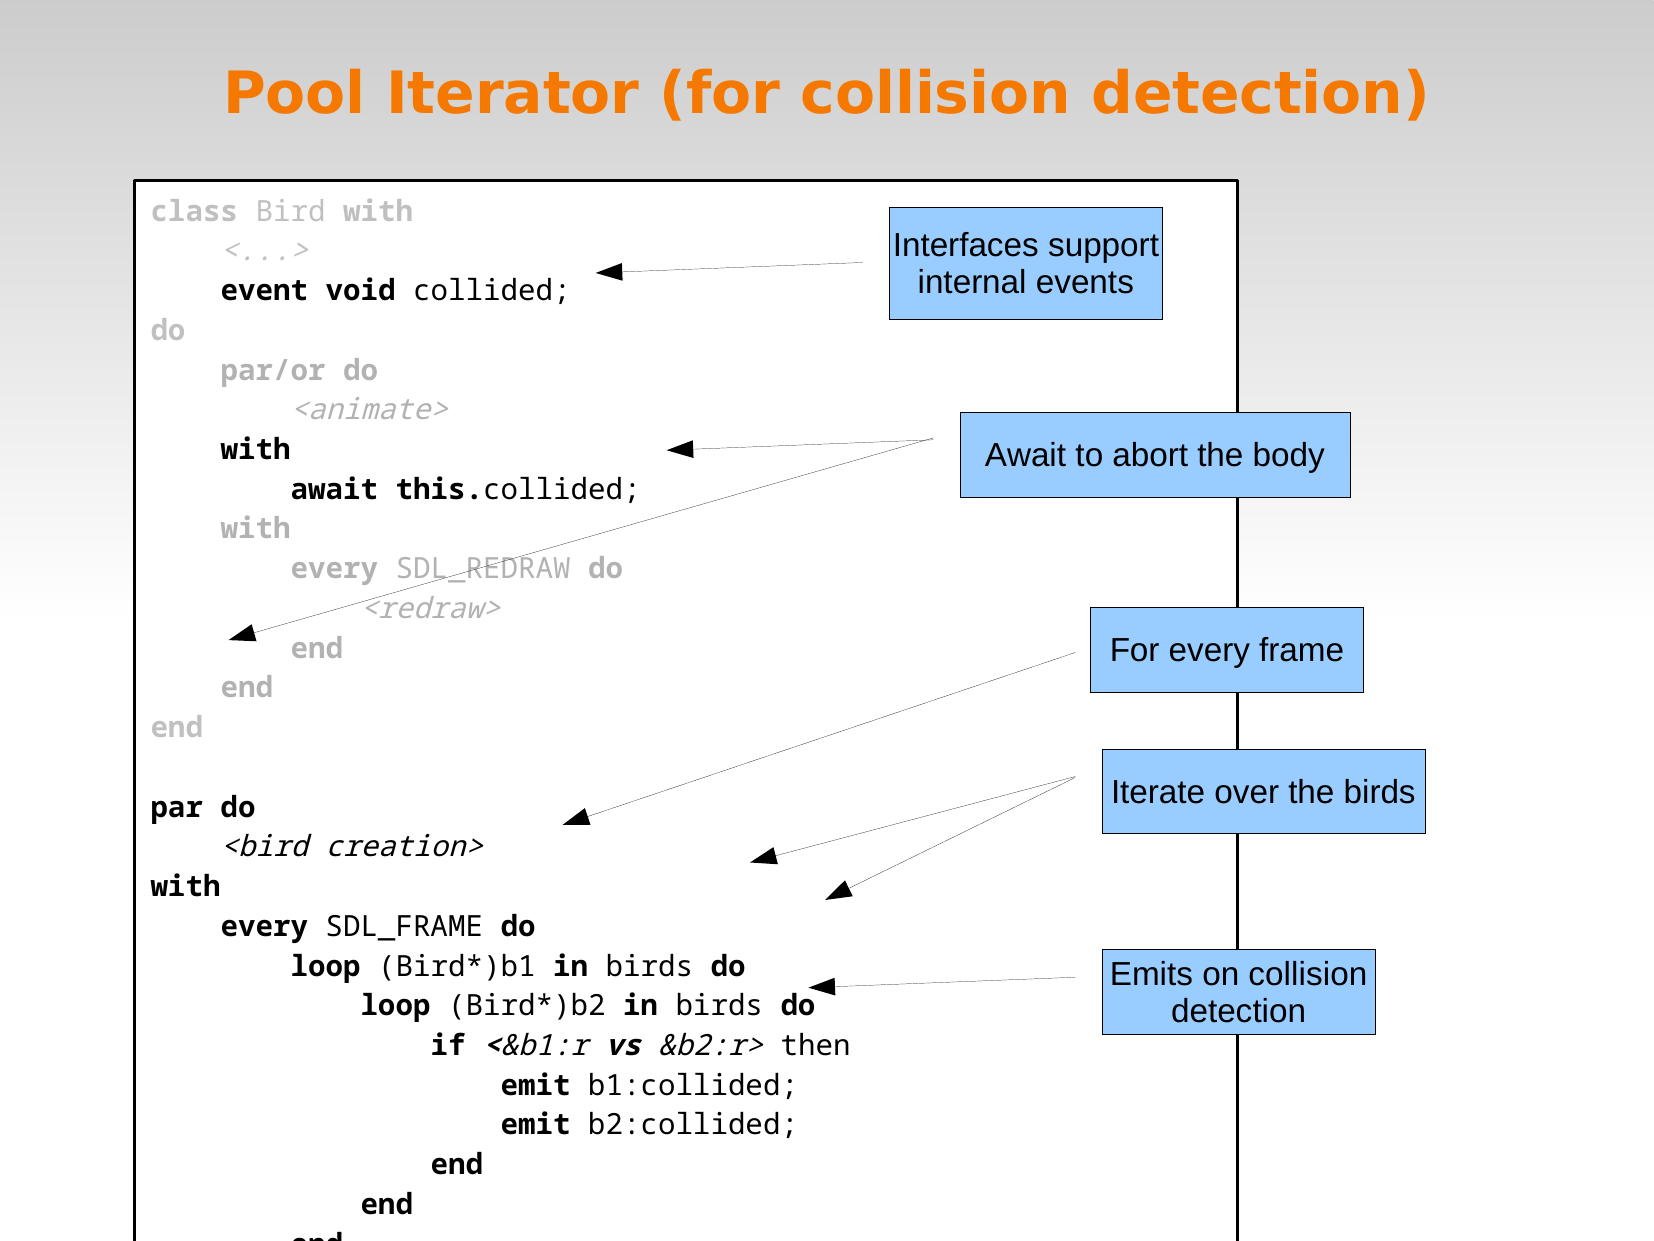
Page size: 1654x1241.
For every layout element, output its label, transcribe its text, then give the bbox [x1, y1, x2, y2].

text_box For every frame [1090, 607, 1364, 693]
text_box class Bird with <...> event void collided; do par/or do <animate> with await this.collided; with every SDL_REDRAW do <redraw> end end end par do <bird creation> with every SDL_FRAME do loop (Bird*)b1 in birds do loop (Bird*)b2 in birds do if <&b1:r vs &b2:r> then emit b1:collided; emit b2:collided; end end end end end [134, 198, 1238, 1211]
title Pool Iterator (for collision detection) [82, 0, 1571, 198]
text_box Emits on collision detection [1102, 949, 1376, 1035]
text_box Interfaces support internal events [889, 207, 1163, 320]
text_box Await to abort the body [960, 412, 1351, 498]
text_box Iterate over the birds [1102, 749, 1426, 834]
